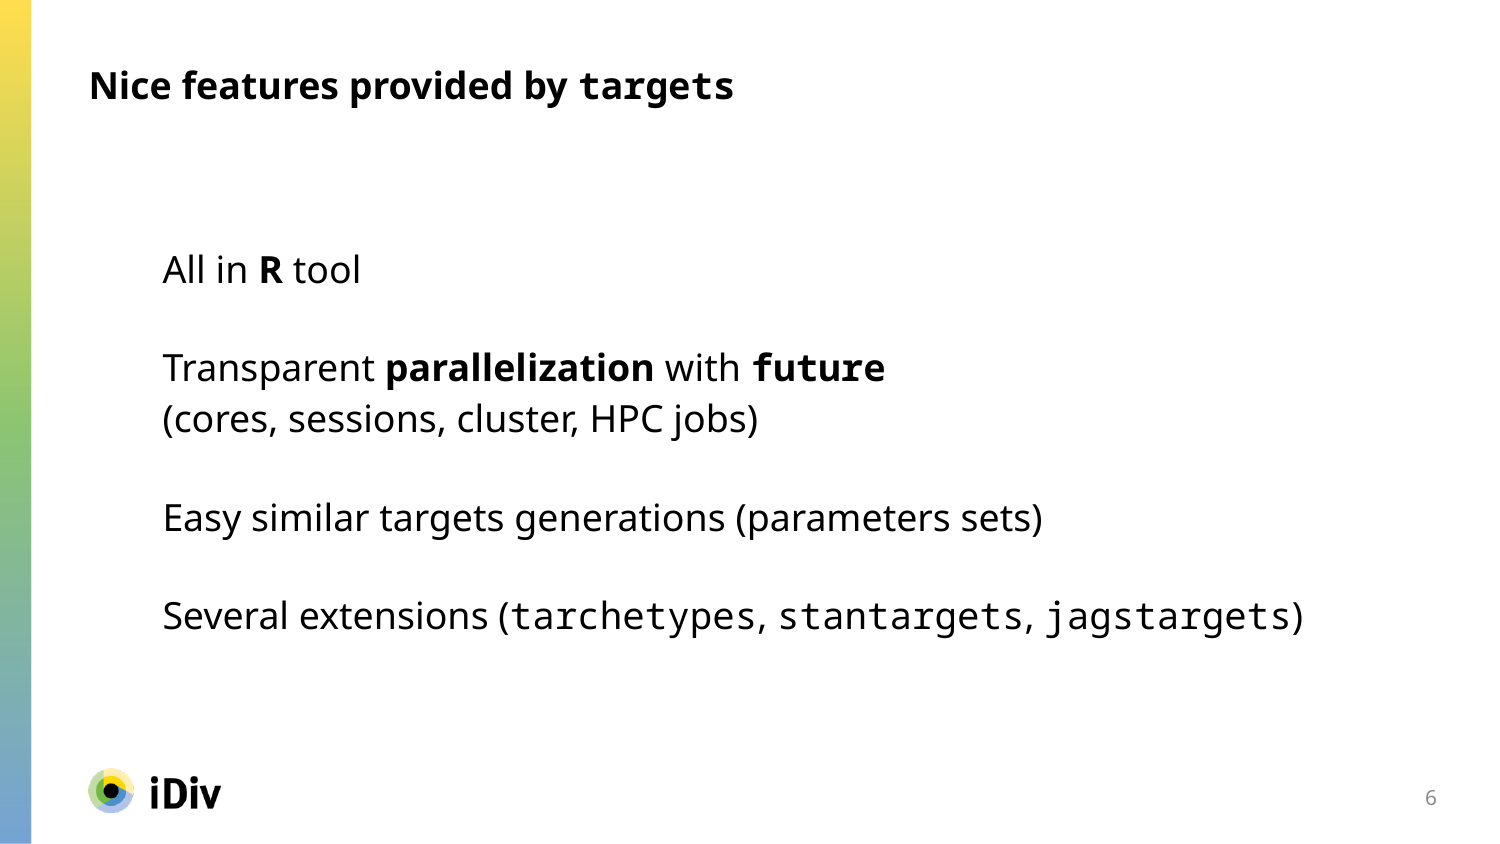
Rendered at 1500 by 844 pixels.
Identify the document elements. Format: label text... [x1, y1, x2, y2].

list Nice features provided by targets [88, 61, 1437, 157]
slide_number <number> [1240, 767, 1437, 813]
text_box All in R tool Transparent parallelization with future (cores, sessions, cluster, HPC jobs) Easy similar targets generations (parameters sets) Several extensions (tarchetypes, stantargets, jagstargets) [147, 236, 1464, 625]
picture [0, 0, 1500, 844]
